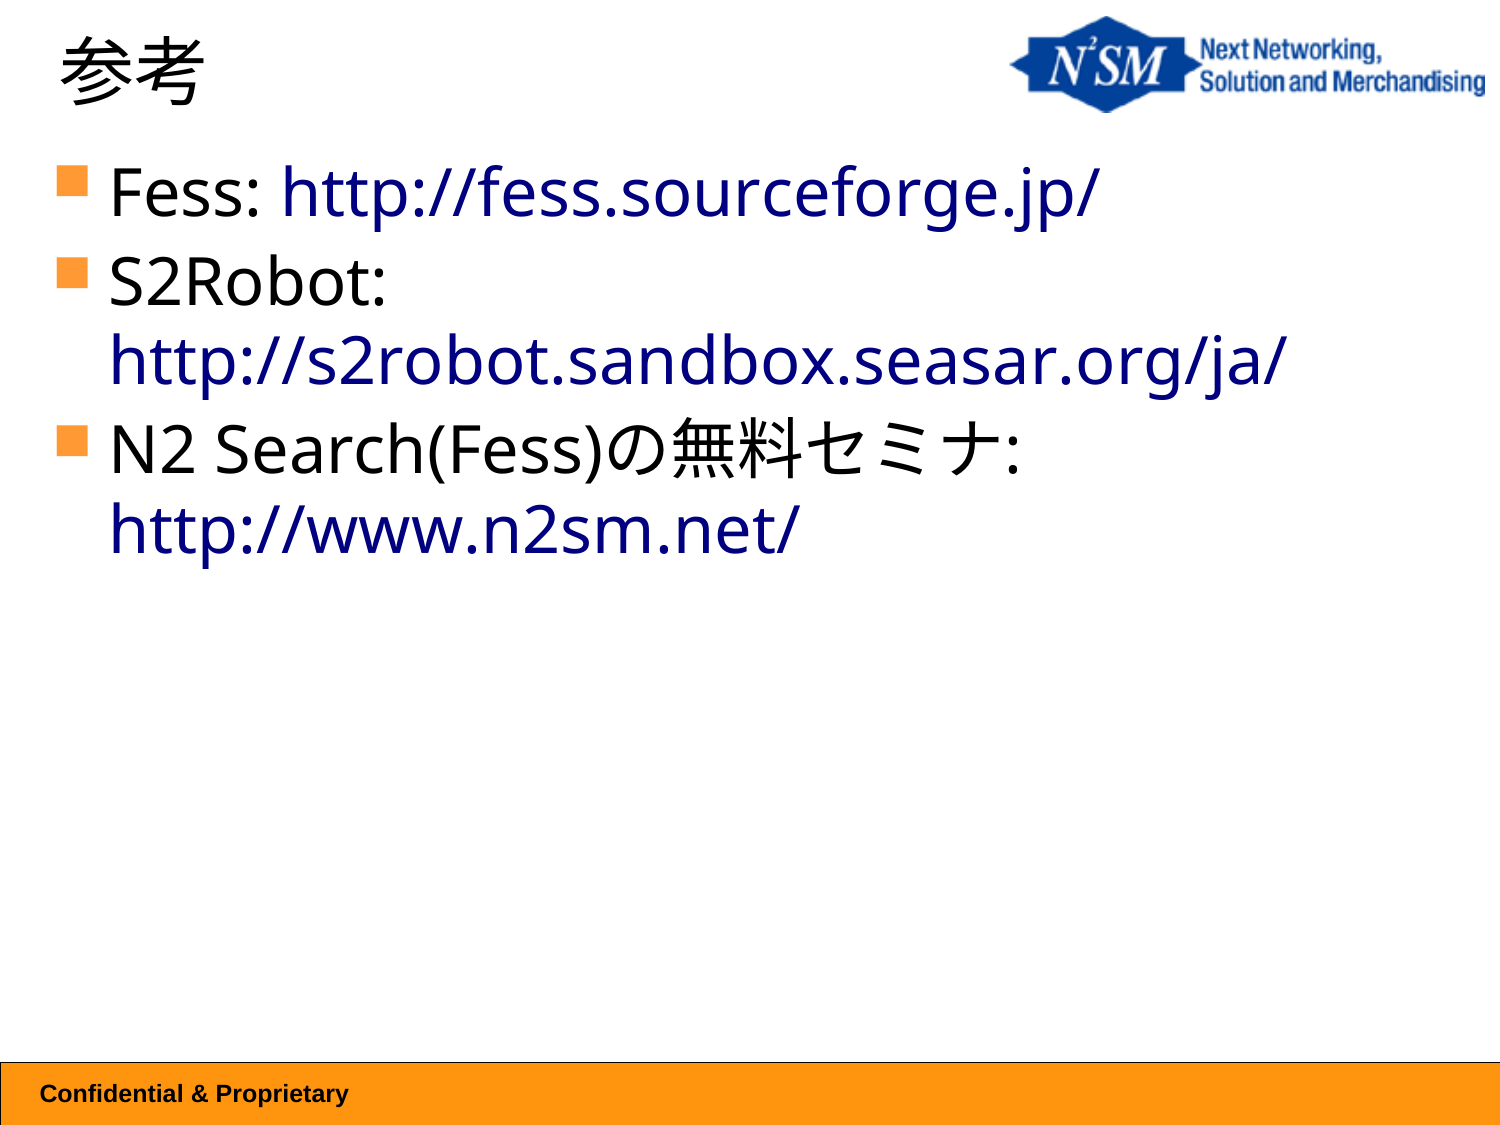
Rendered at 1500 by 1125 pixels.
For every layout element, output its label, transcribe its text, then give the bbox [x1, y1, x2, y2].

text_box Confidential & Proprietary [24, 1069, 384, 1116]
picture [1009, 16, 1485, 113]
title [29, 23, 1004, 161]
list Fess: http://fess.sourceforge.jp/ S2Robot: http://s2robot.sandbox.seasar.org/ja/ N2 Search(Fess)の無料セミナ: http://www.n2sm.net/ [37, 143, 1477, 1038]
text_box 参考 [44, 17, 225, 123]
text_box [0, 1062, 1500, 1125]
